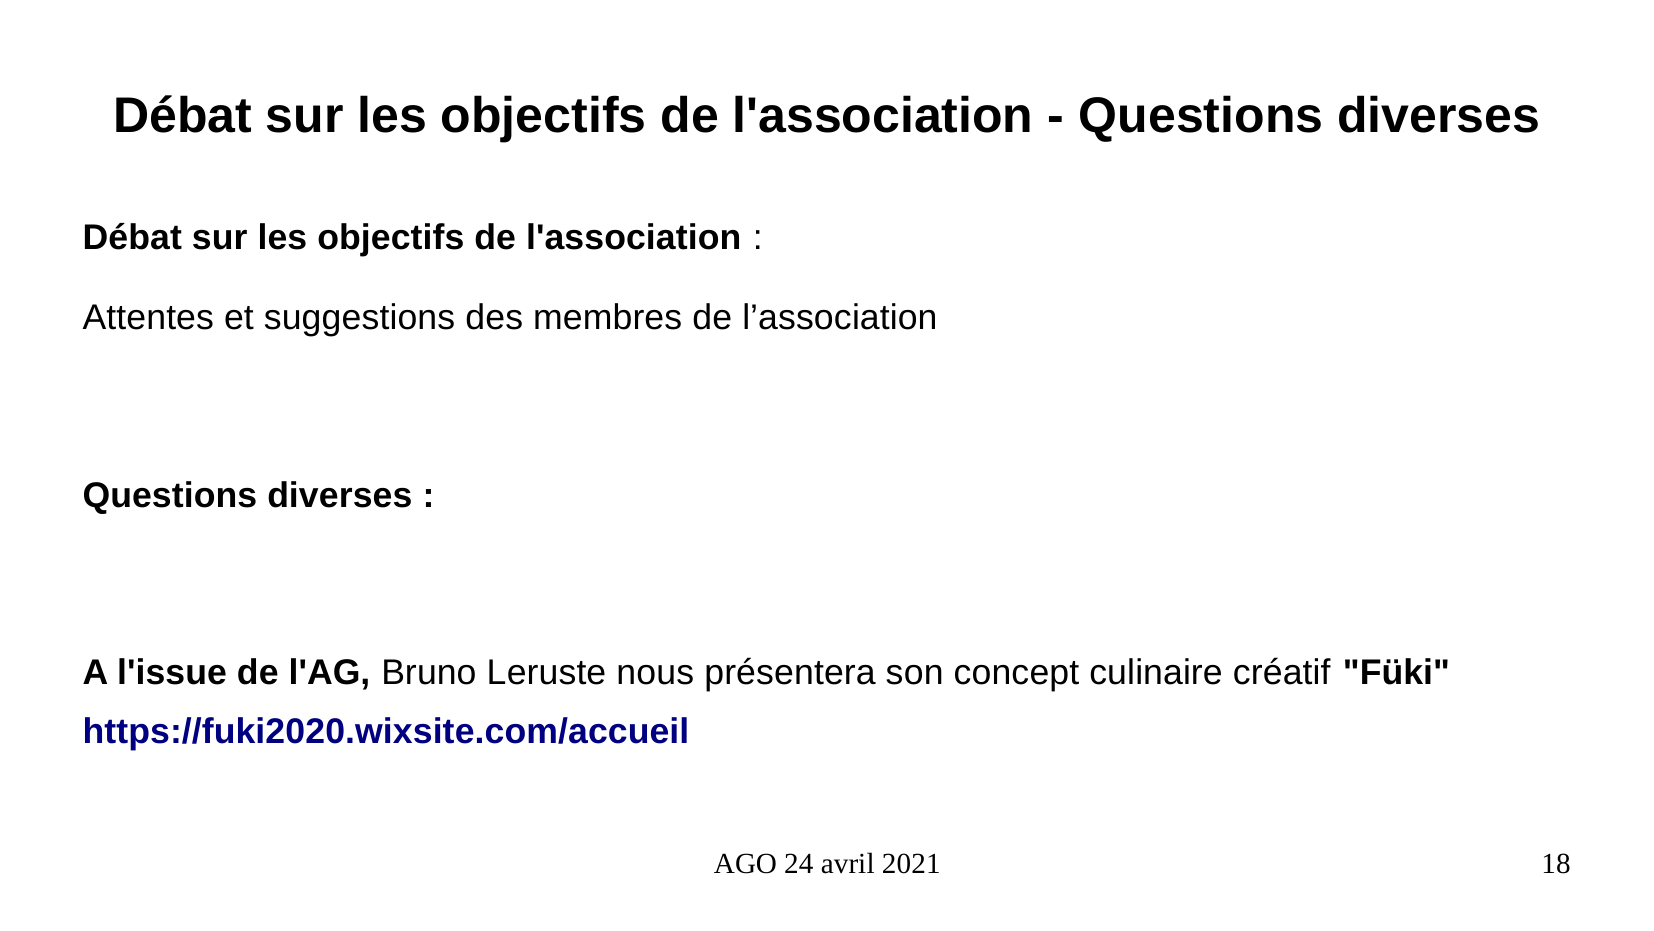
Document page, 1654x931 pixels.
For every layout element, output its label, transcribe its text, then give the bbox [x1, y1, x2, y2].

title Débat sur les objectifs de l'association - Questions diverses [82, 37, 1571, 193]
list Débat sur les objectifs de l'association : Attentes et suggestions des membres de l’association Questions diverses : A l'issue de l'AG, Bruno Leruste nous présentera son concept culinaire créatif "Füki" https://fuki2020.wixsite.com/accueil [82, 217, 1571, 758]
